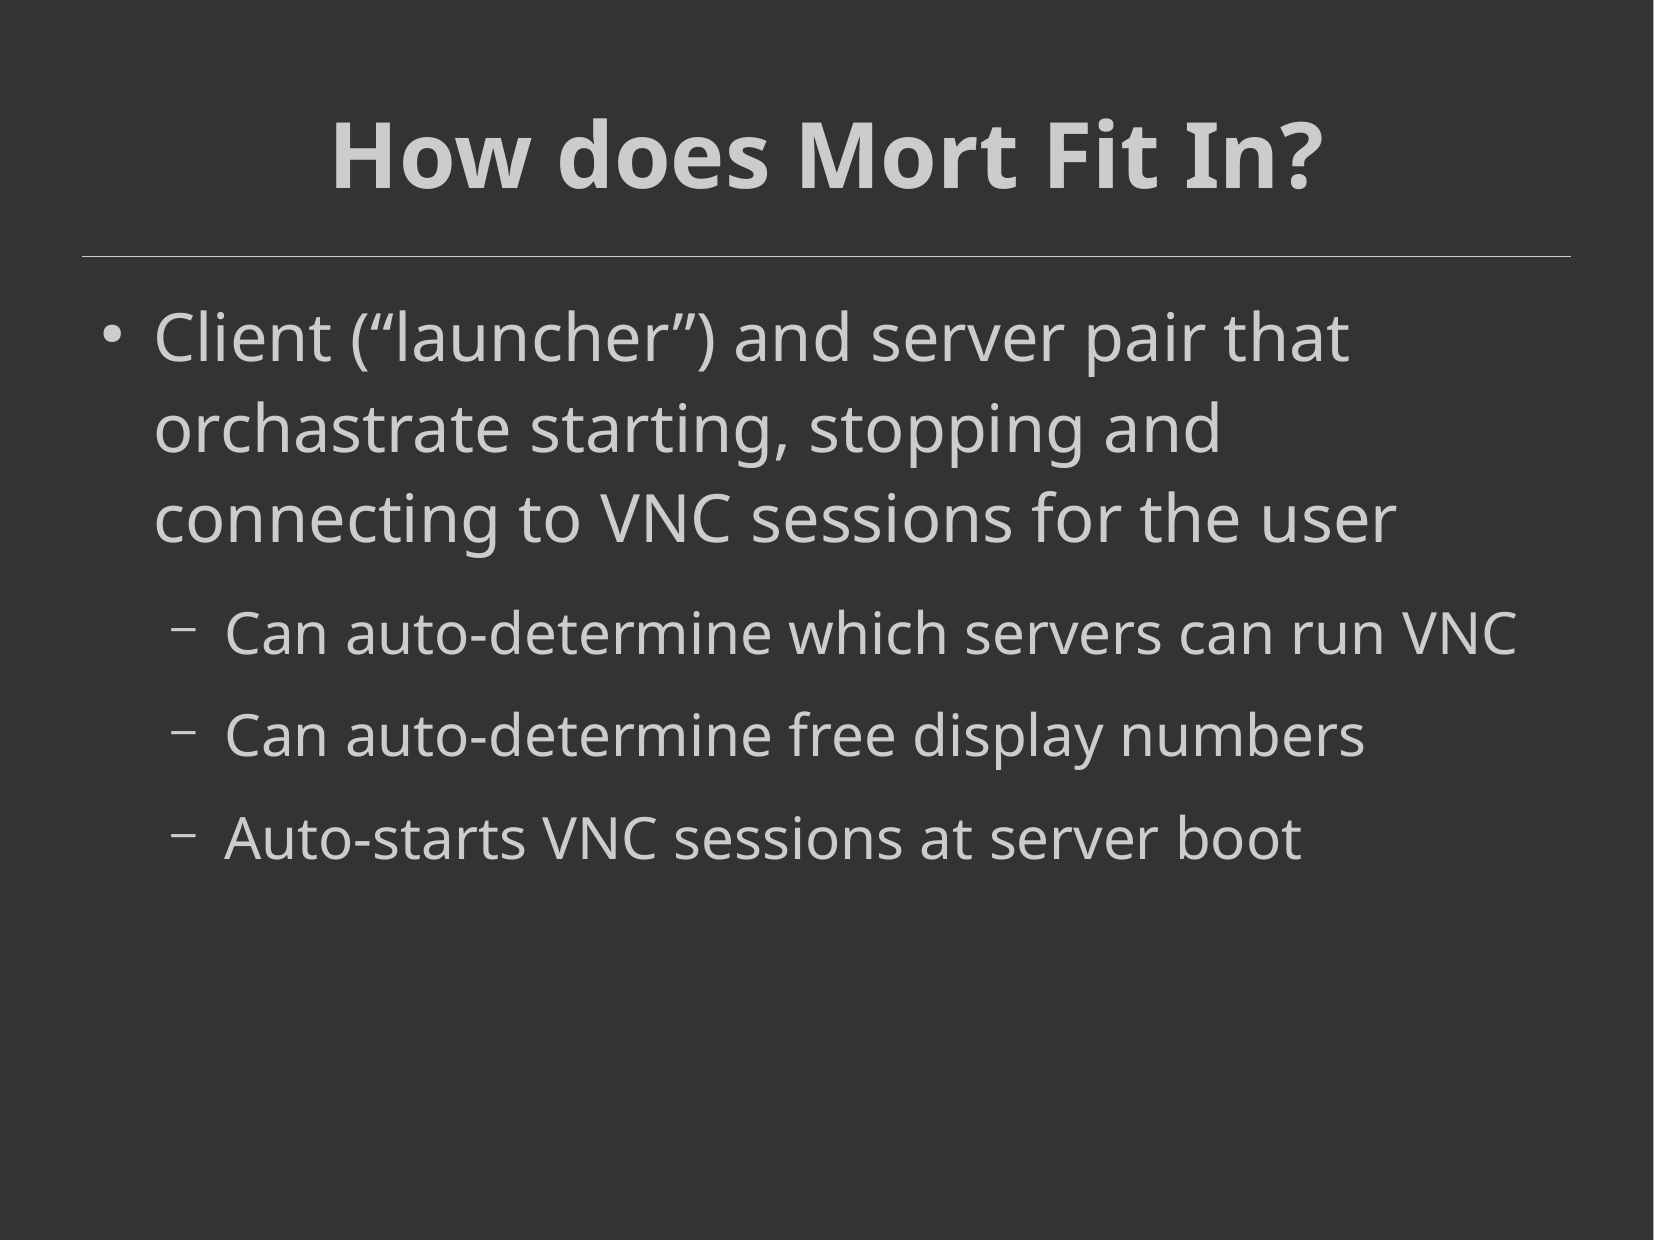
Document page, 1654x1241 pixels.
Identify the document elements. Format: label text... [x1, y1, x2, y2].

title How does Mort Fit In? [82, 49, 1571, 257]
list Client (“launcher”) and server pair that orchastrate starting, stopping and connecting to VNC sessions for the user Can auto-determine which servers can run VNC Can auto-determine free display numbers Auto-starts VNC sessions at server boot [82, 290, 1571, 1205]
